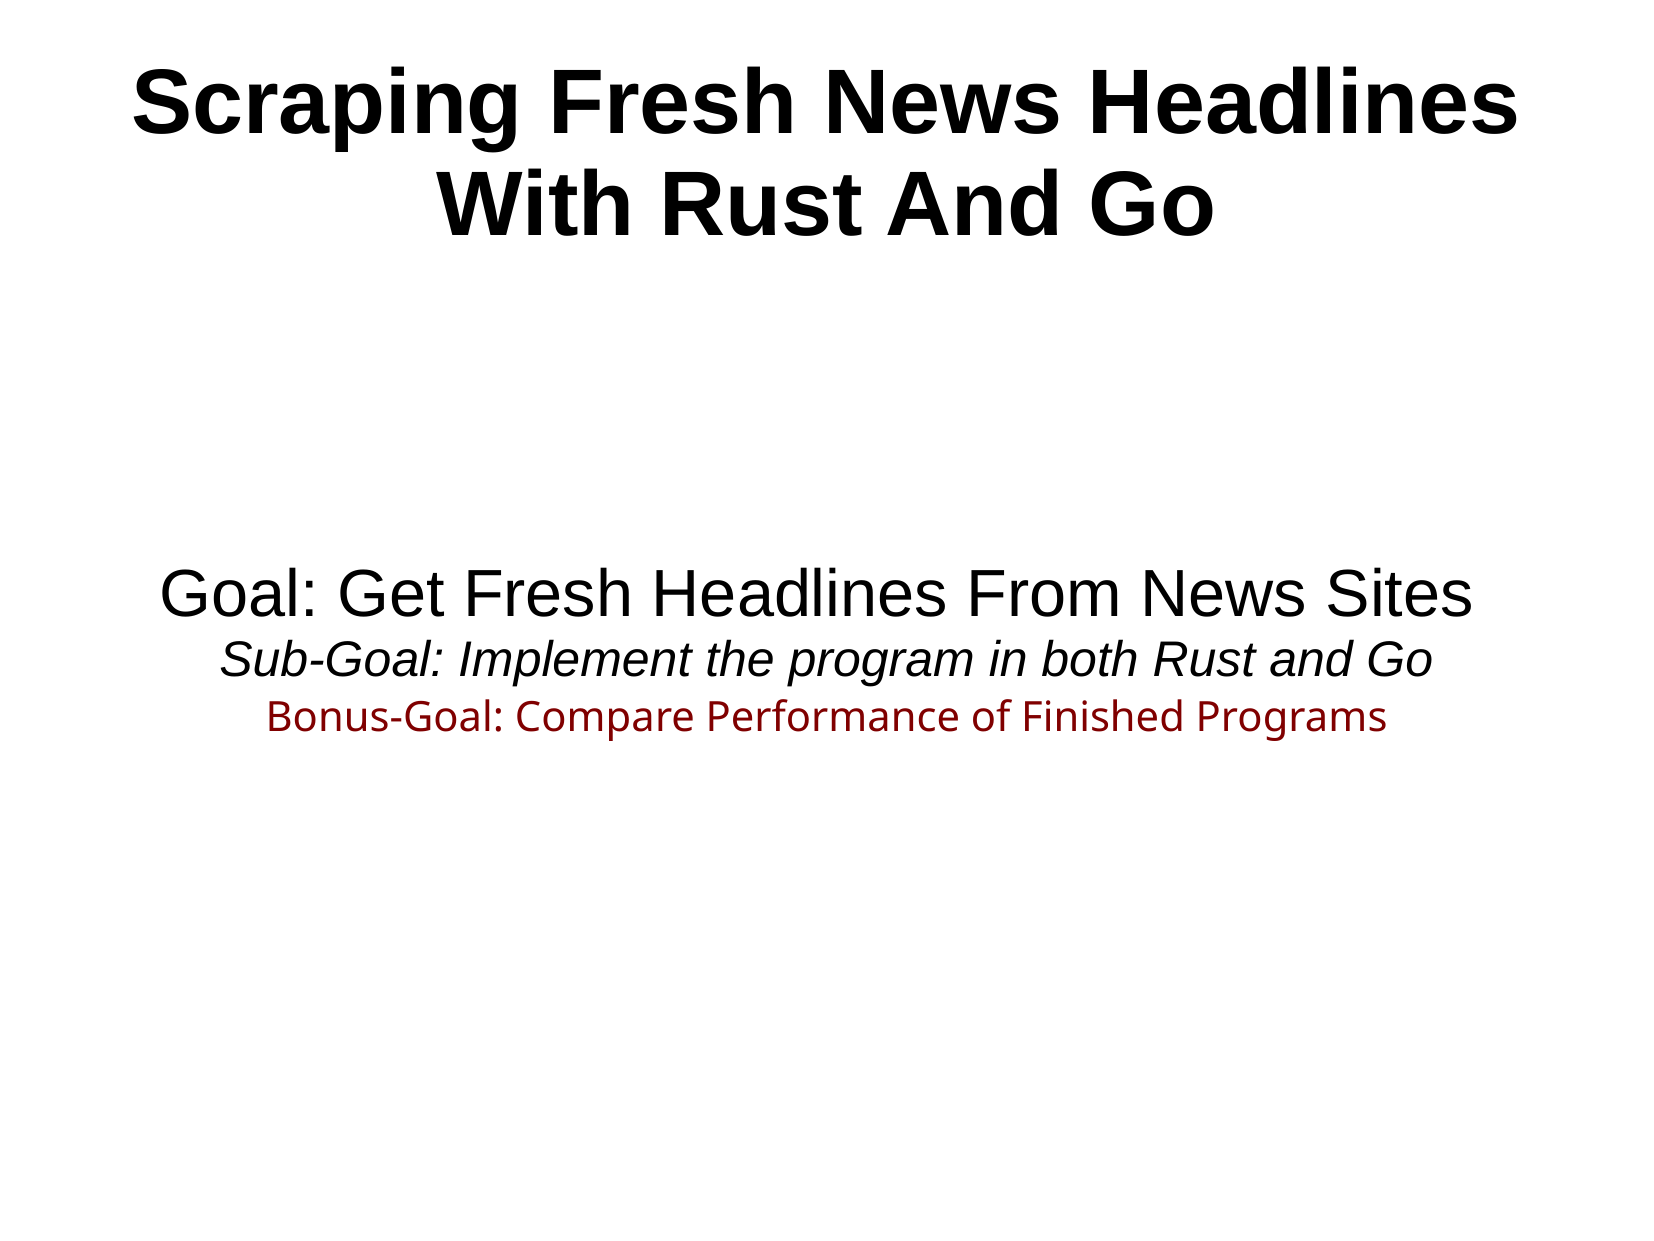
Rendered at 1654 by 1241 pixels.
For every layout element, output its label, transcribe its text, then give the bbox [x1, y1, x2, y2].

subtitle Goal: Get Fresh Headlines From News Sites Sub-Goal: Implement the program in both Rust and Go Bonus-Goal: Compare Performance of Finished Programs [82, 290, 1571, 1010]
title Scraping Fresh News Headlines With Rust And Go [82, 49, 1571, 257]
